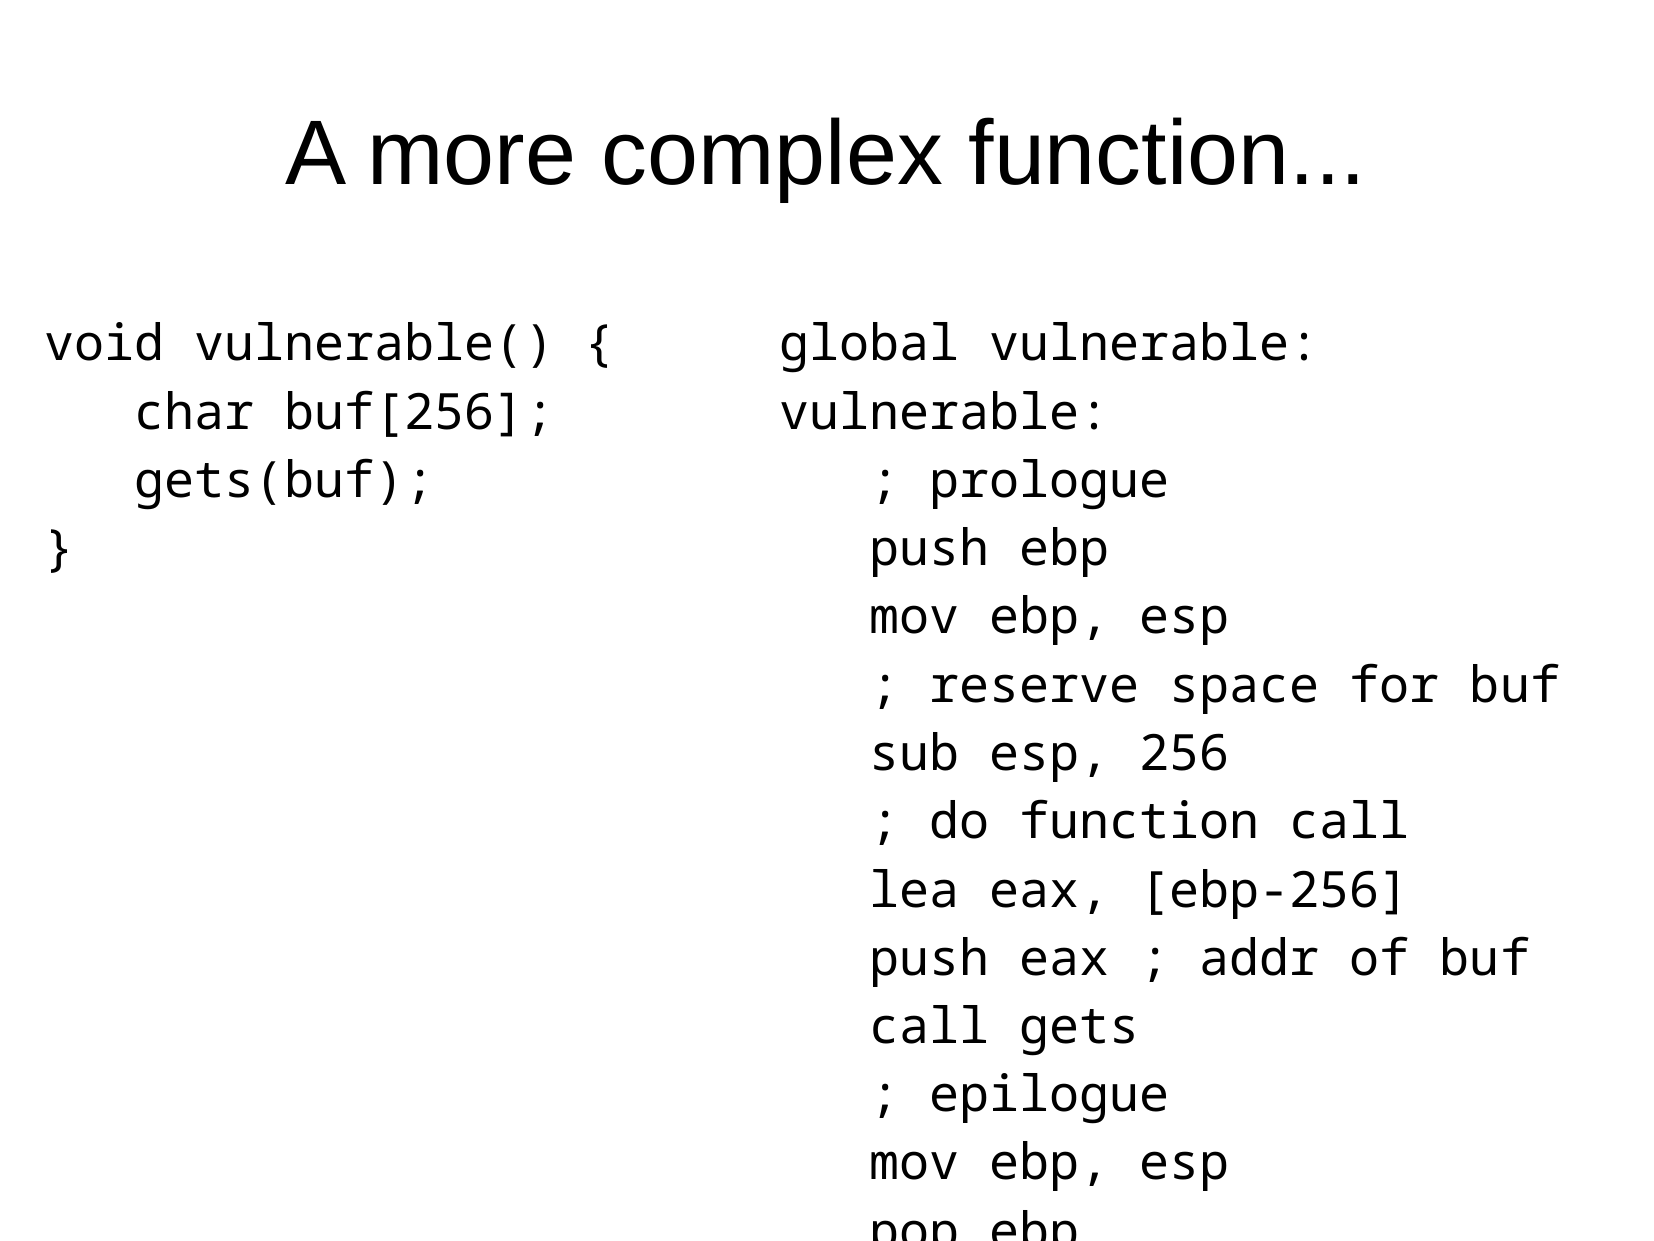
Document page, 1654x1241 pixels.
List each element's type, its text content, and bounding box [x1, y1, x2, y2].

text_box void vulnerable() { char buf[256]; gets(buf); } [30, 300, 631, 1186]
text_box global vulnerable: vulnerable: ; prologue push ebp mov ebp, esp ; reserve space for buf sub esp, 256 ; do function call lea eax, [ebp-256] push eax ; addr of buf call gets ; epilogue mov ebp, esp pop ebp ret [765, 300, 1606, 1241]
title A more complex function... [82, 49, 1571, 257]
